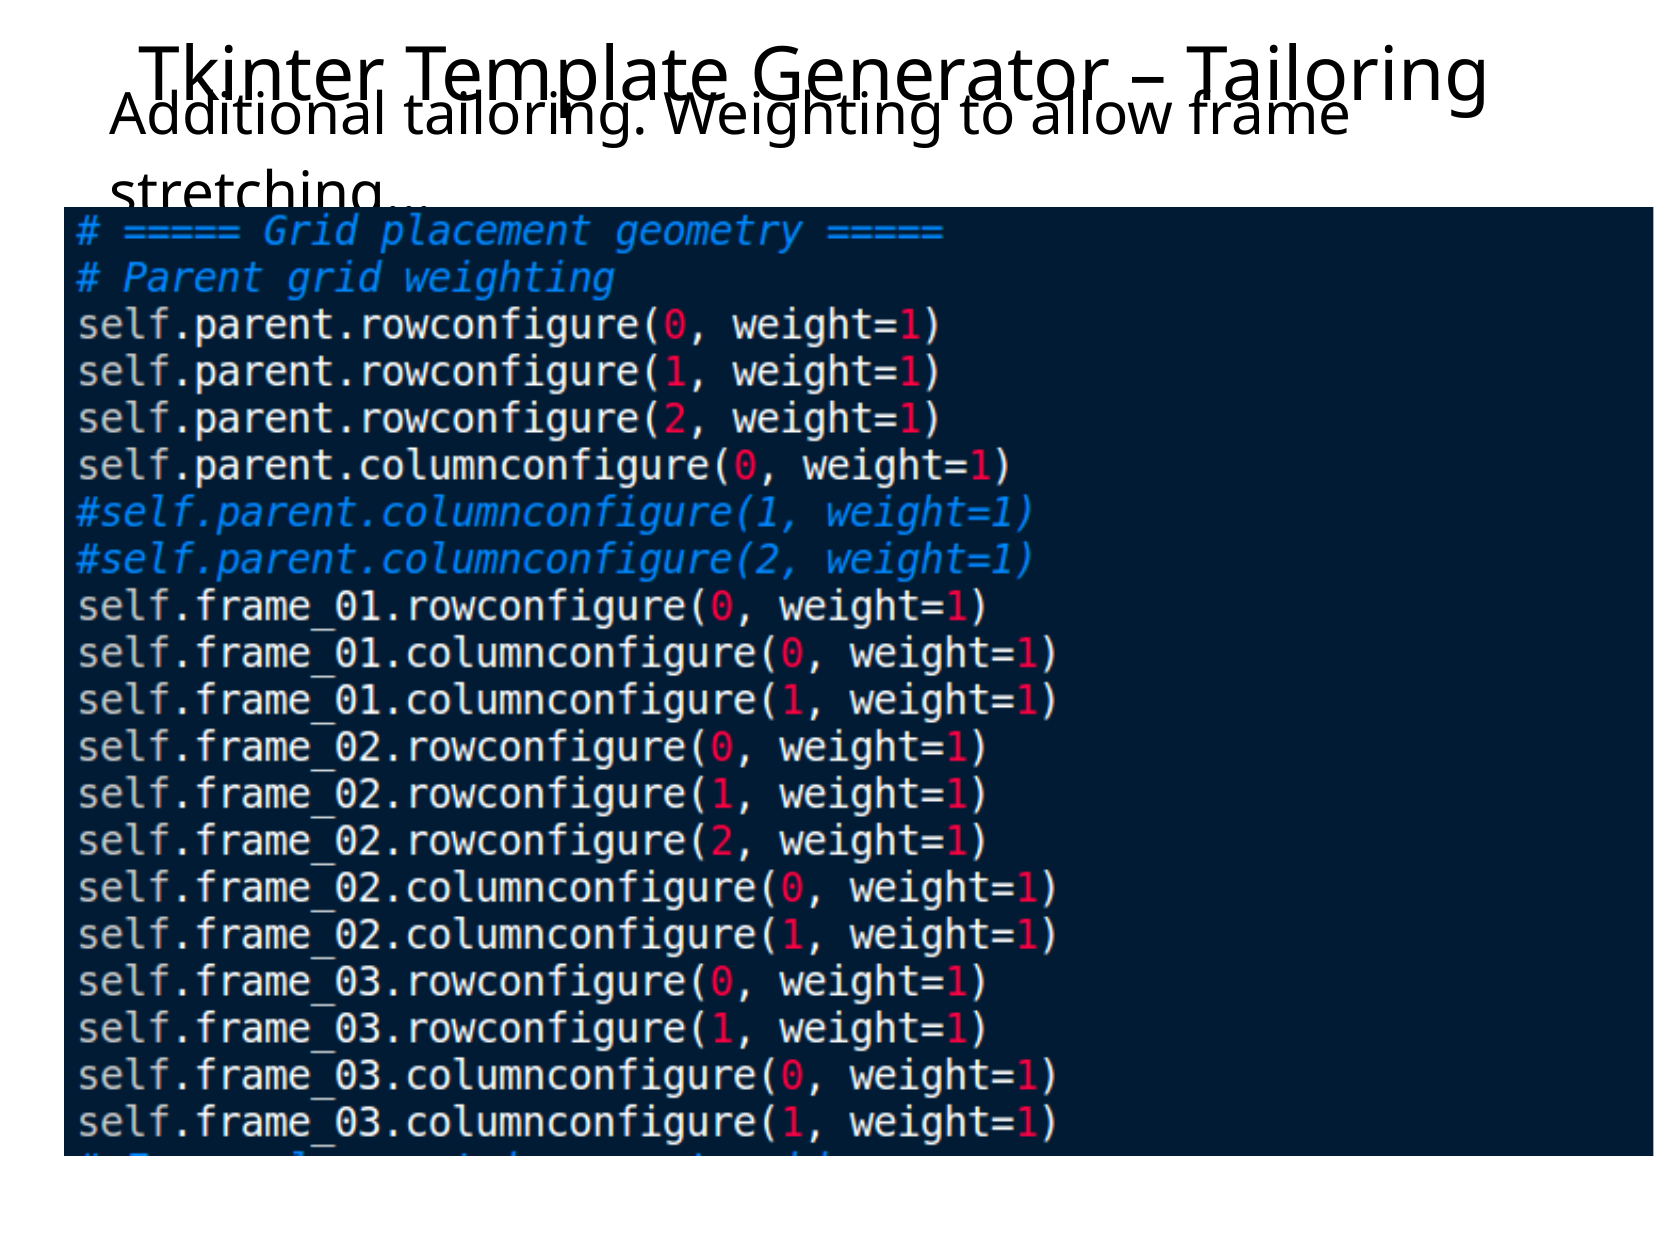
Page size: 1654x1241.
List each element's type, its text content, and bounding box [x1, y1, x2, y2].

title Additional tailoring. Weighting to allow frame stretching... [109, 87, 1654, 207]
title Tkinter Template Generator – Tailoring [70, 7, 1560, 137]
picture [64, 207, 1654, 1156]
